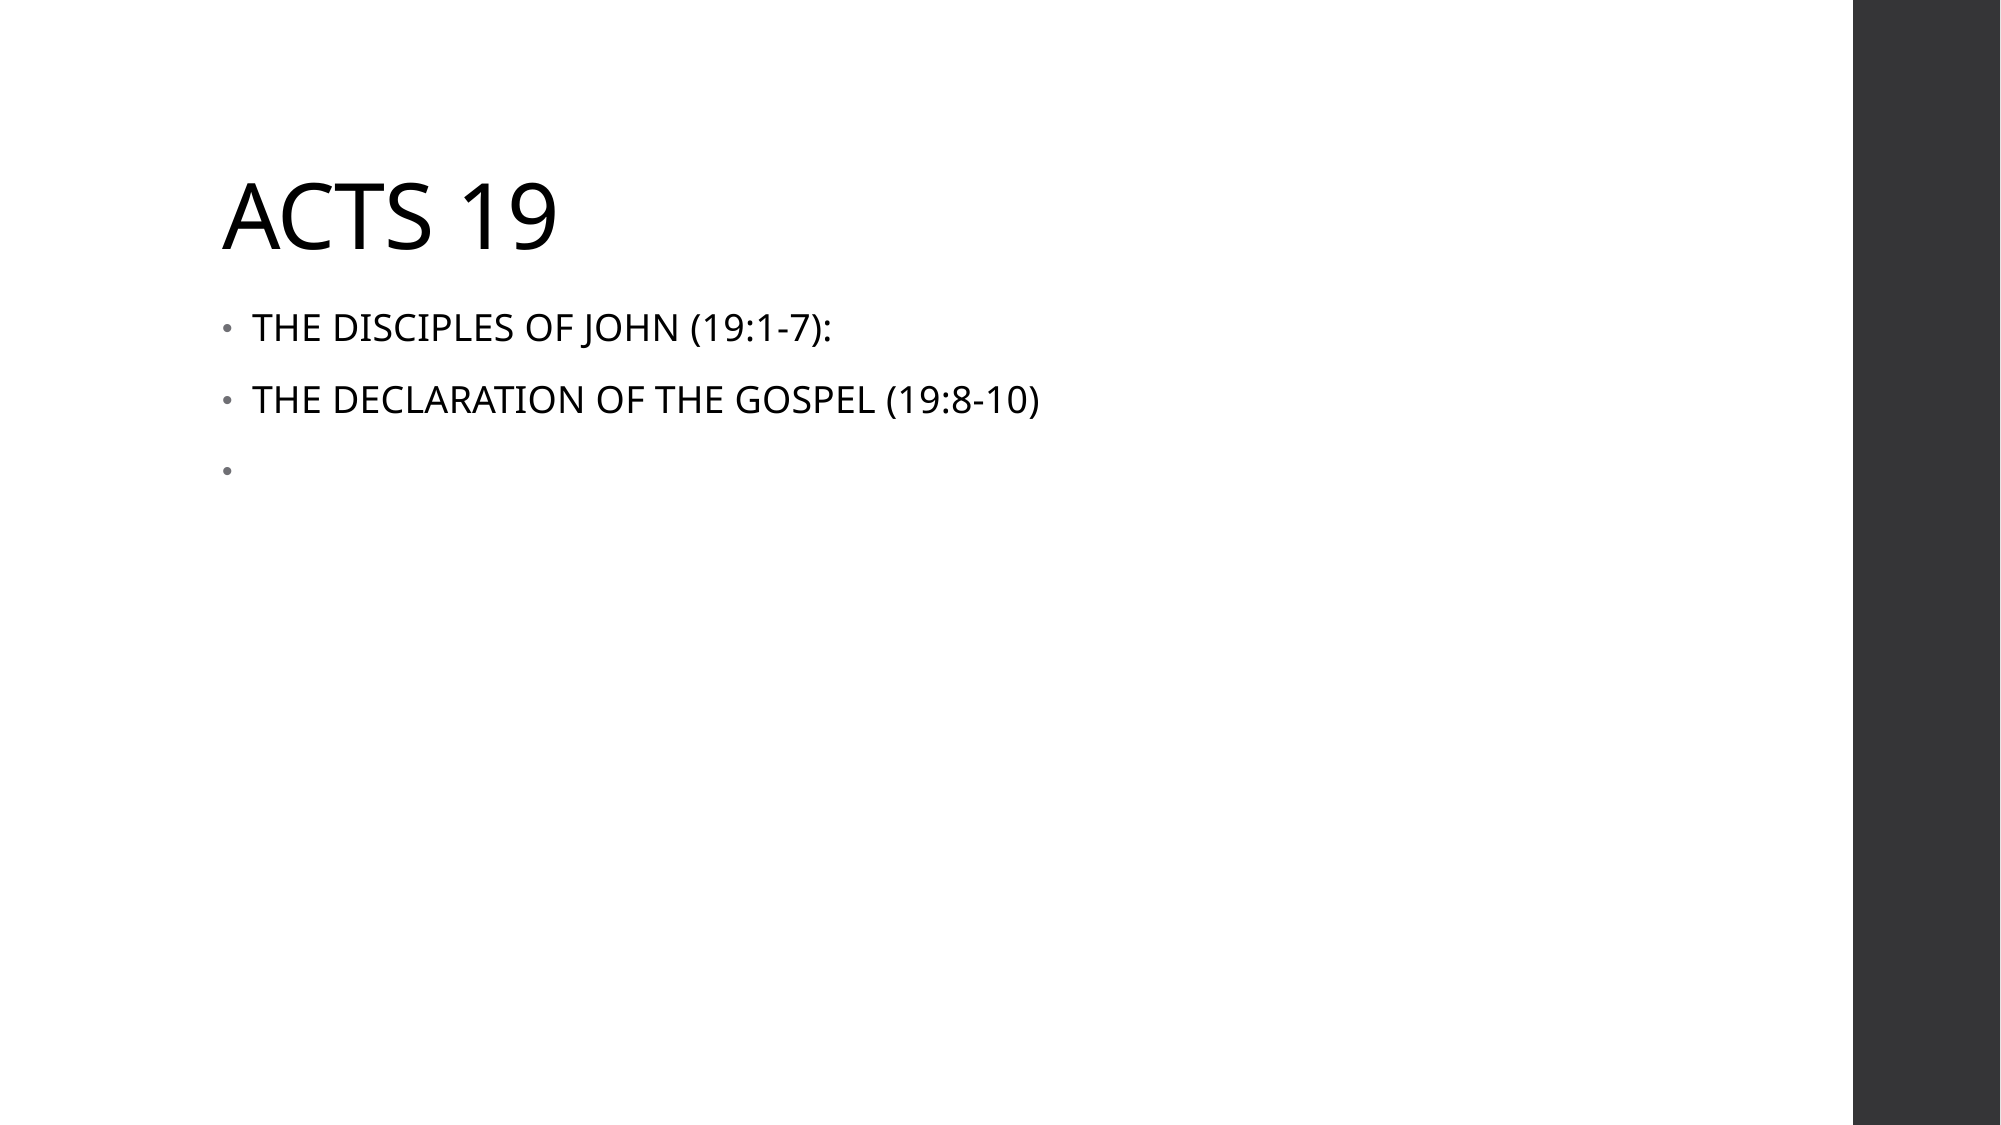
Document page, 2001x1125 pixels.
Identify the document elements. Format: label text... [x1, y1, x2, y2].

list THE DISCIPLES OF JOHN (19:1-7): THE DECLARATION OF THE GOSPEL (19:8-10) [206, 299, 1617, 1014]
title ACTS 19 [206, 60, 1797, 278]
